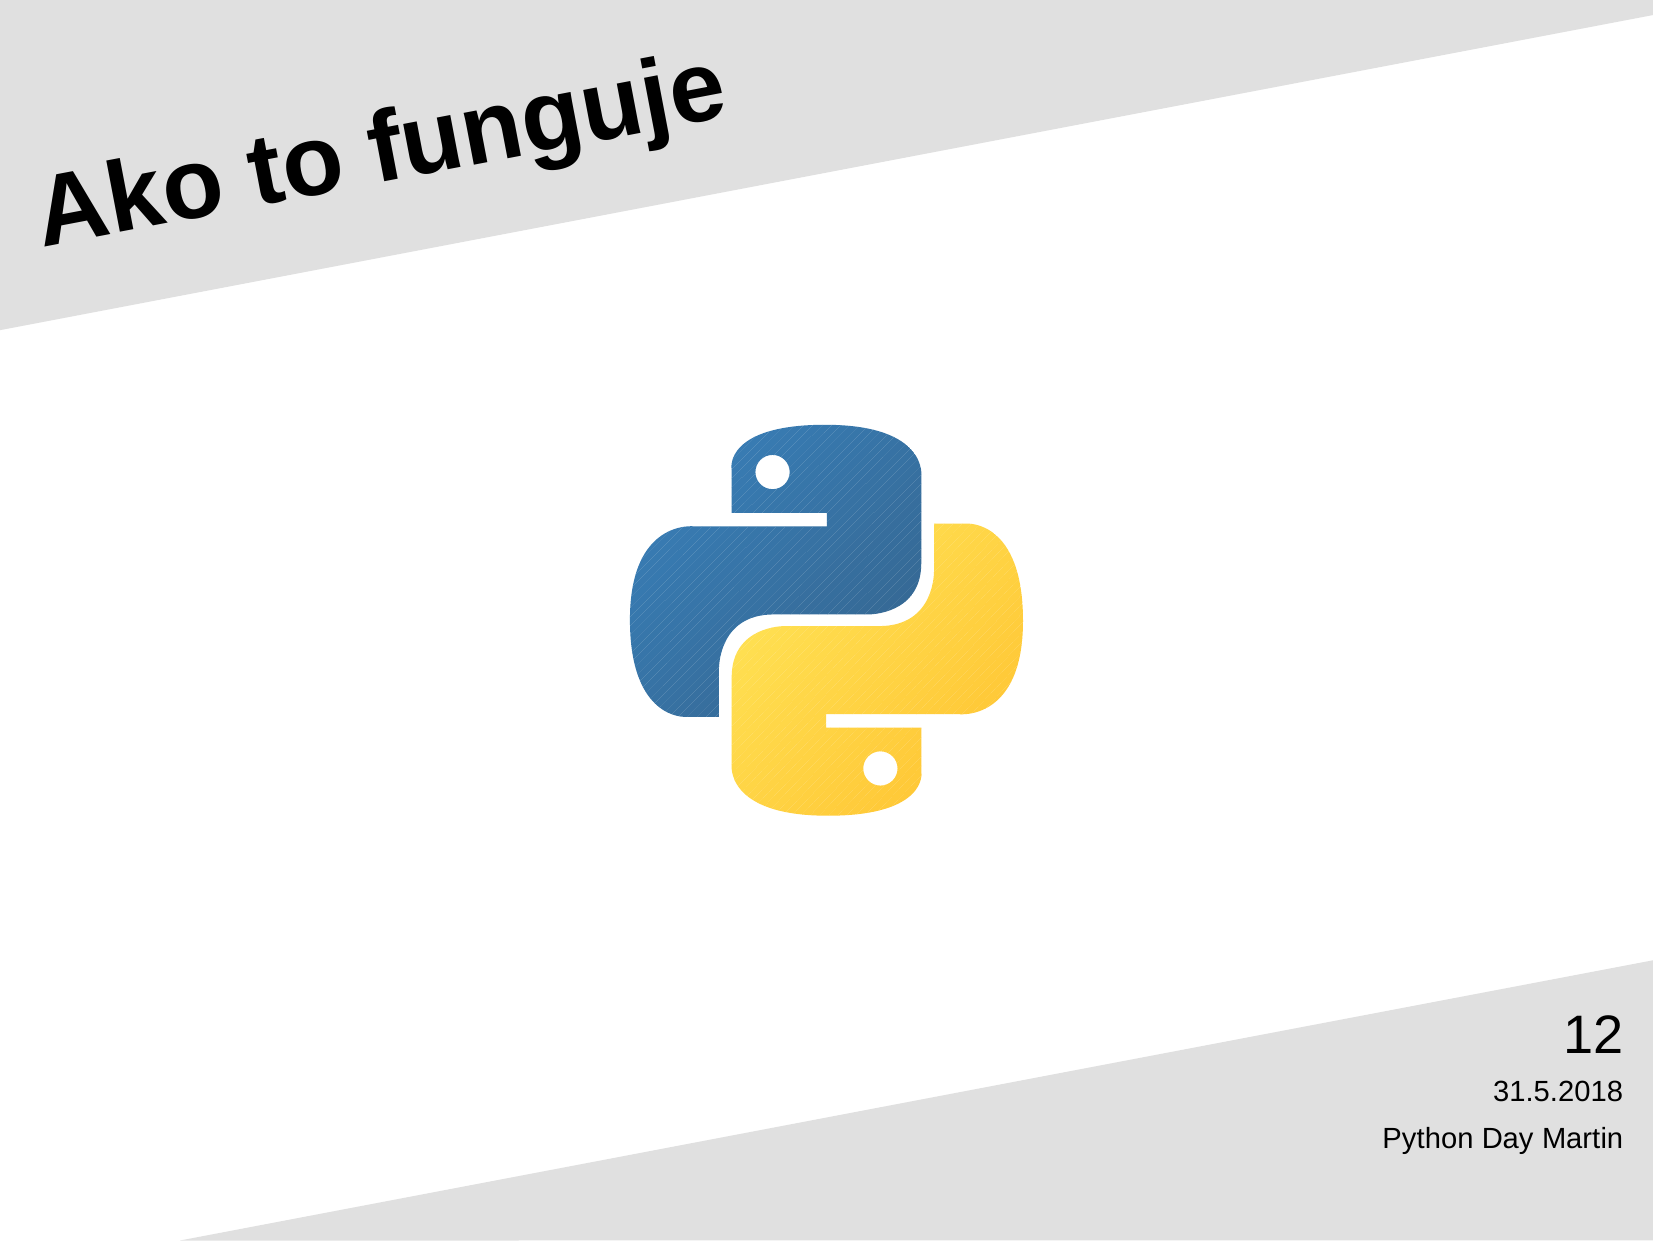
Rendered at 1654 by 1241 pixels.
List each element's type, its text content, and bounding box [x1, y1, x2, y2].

title Ako to funguje [16, 0, 1518, 315]
picture [629, 424, 1024, 816]
